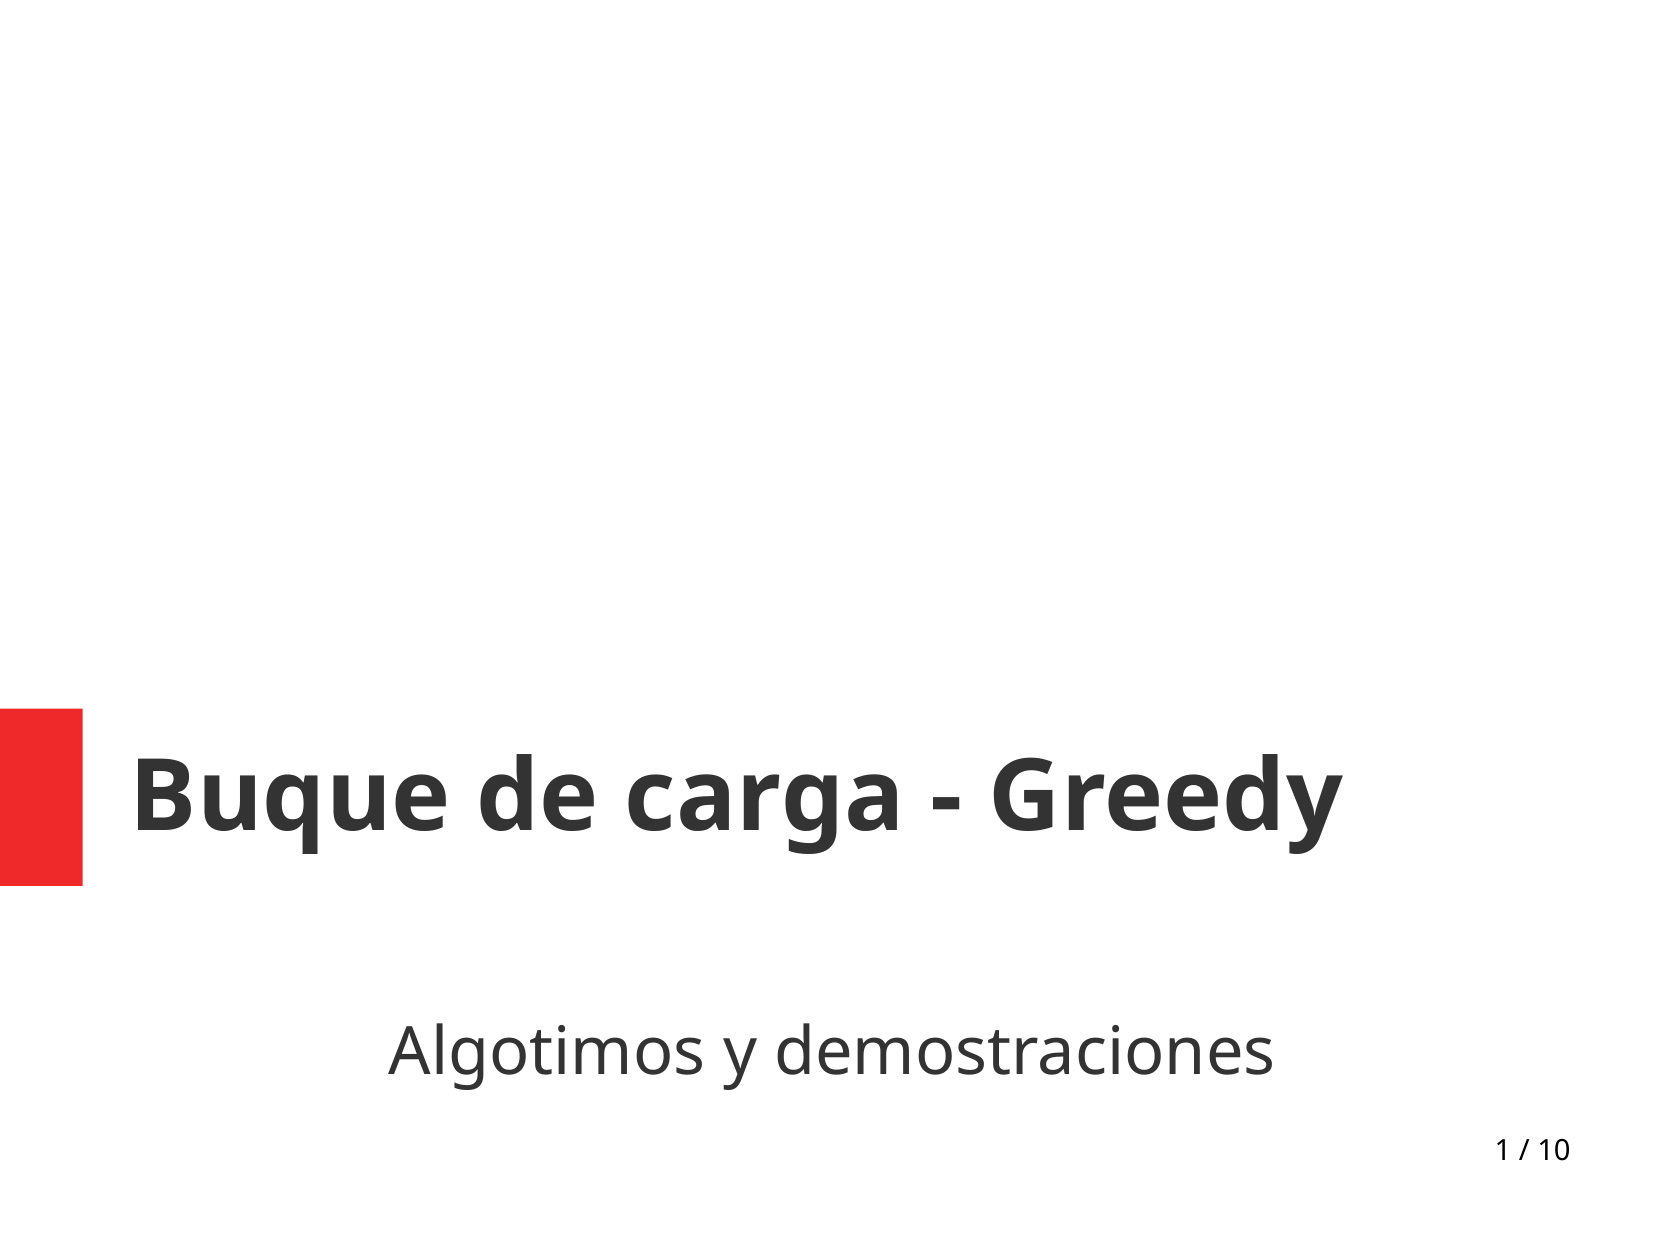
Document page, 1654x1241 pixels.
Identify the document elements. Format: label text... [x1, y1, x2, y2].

title Buque de carga - Greedy [129, 673, 1536, 910]
subtitle Algotimos y demostraciones [129, 968, 1536, 1130]
